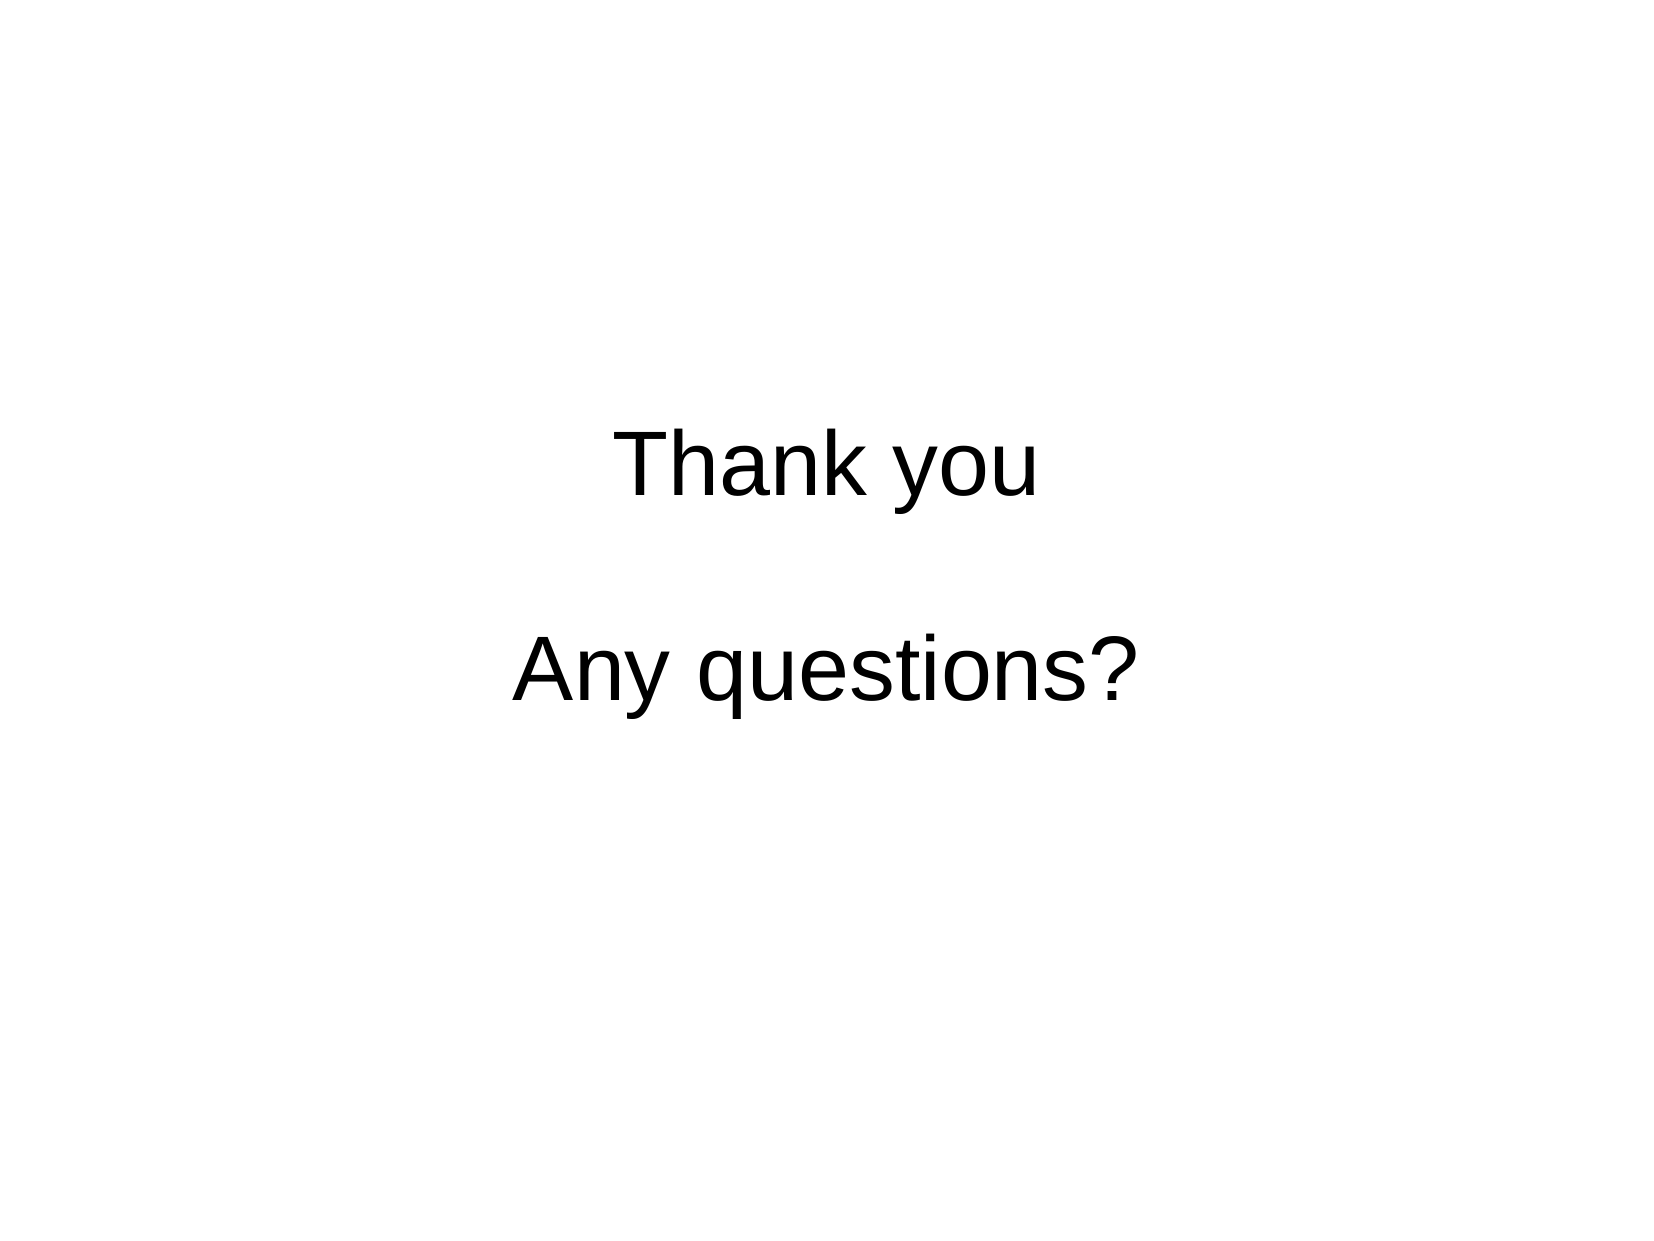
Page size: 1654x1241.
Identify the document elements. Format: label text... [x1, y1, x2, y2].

title Thank you Any questions? [82, 412, 1571, 721]
